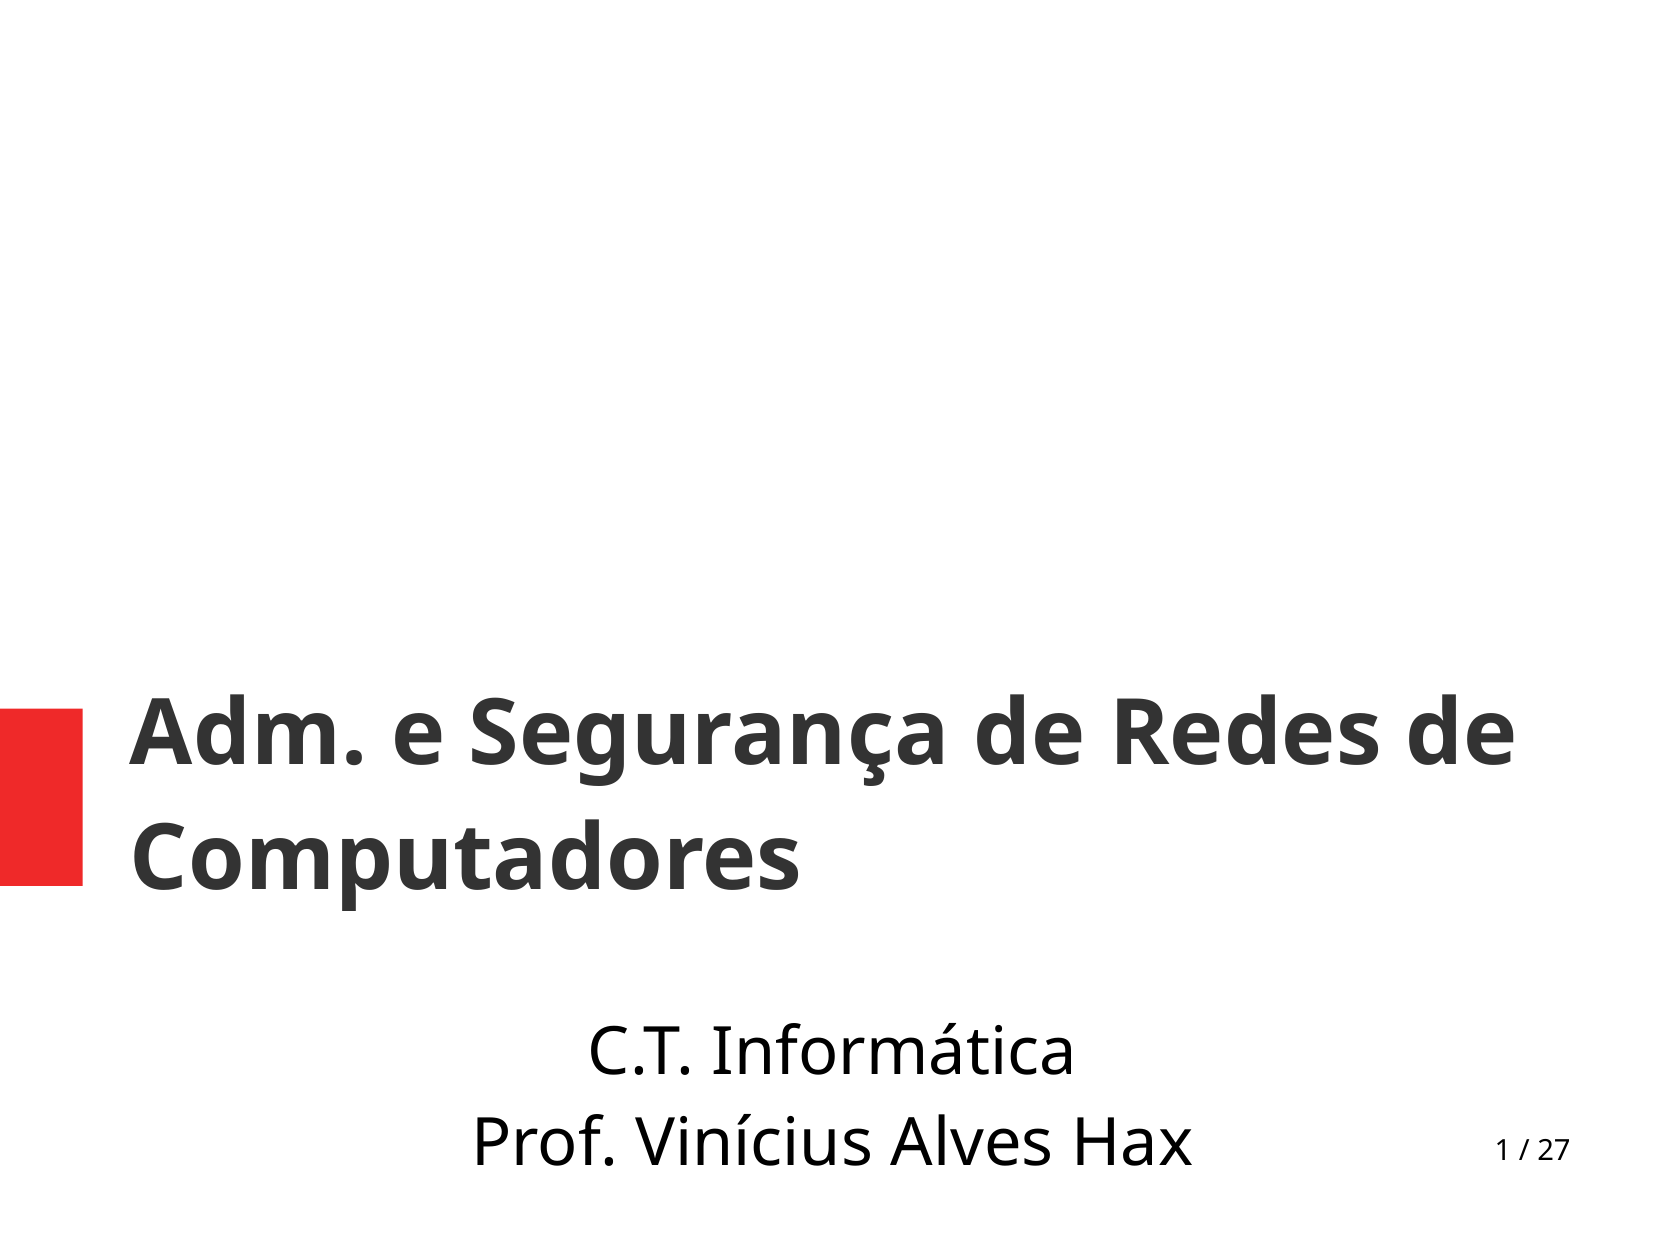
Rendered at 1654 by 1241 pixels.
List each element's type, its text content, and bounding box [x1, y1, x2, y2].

subtitle C.T. Informática Prof. Vinícius Alves Hax [129, 932, 1536, 1166]
title Adm. e Segurança de Redes de Computadores [129, 655, 1536, 928]
